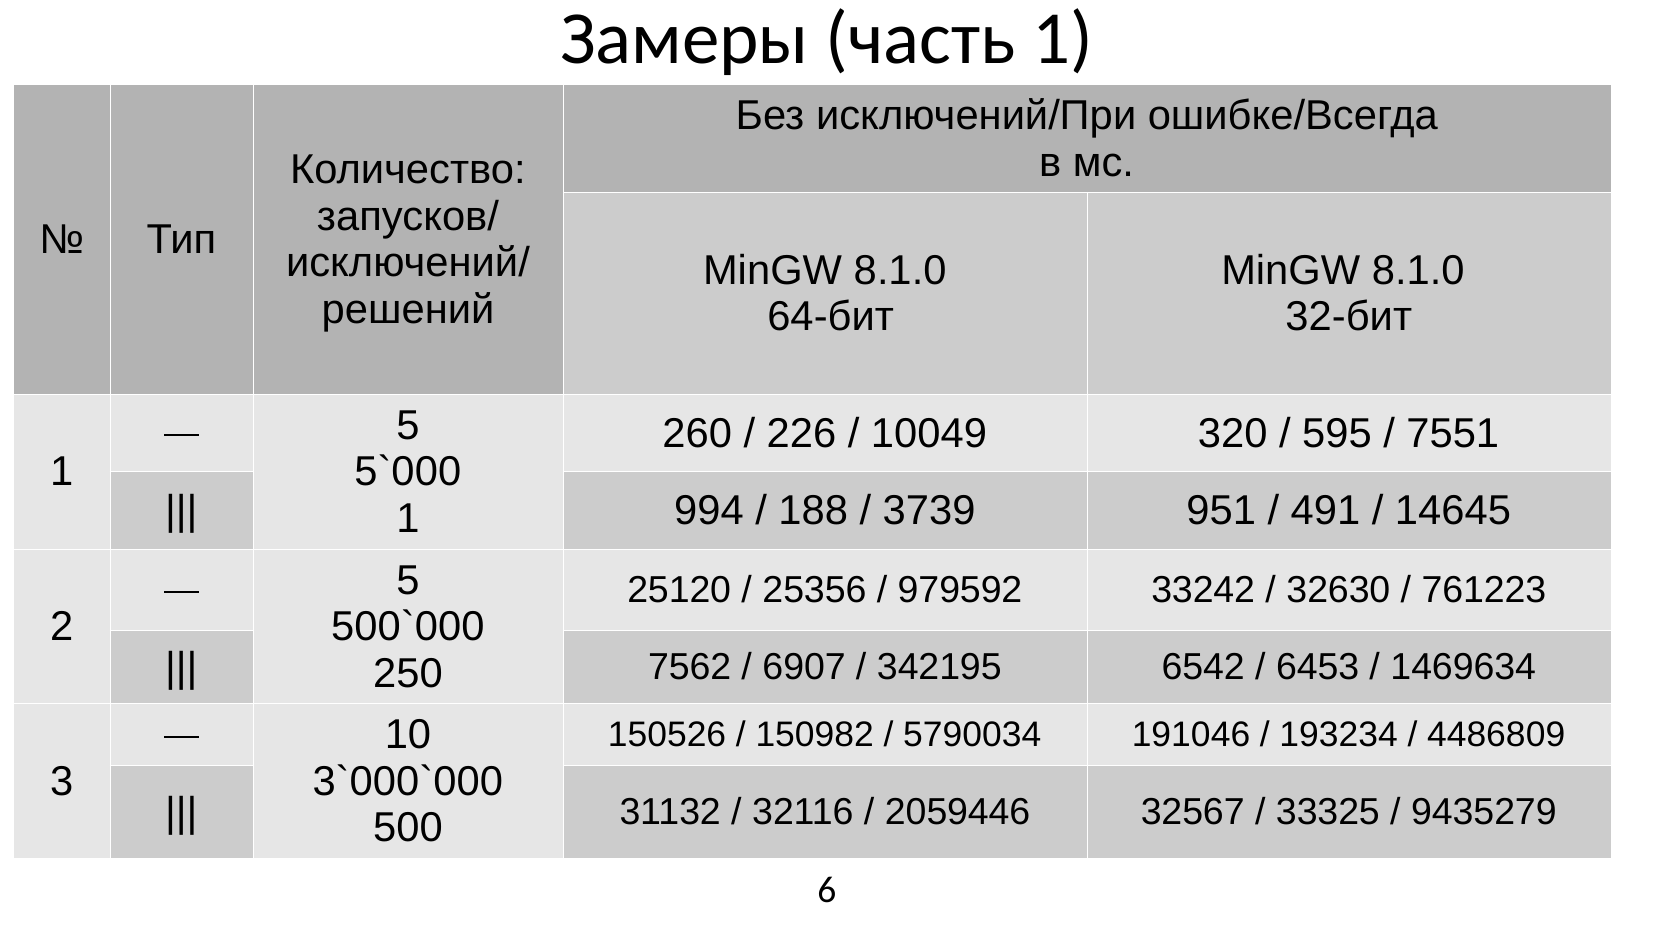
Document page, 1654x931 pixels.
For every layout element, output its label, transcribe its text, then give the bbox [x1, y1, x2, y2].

table_cell 5 500`000 250 [254, 550, 563, 703]
table_cell 150526 / 150982 / 5790034 [564, 704, 1087, 765]
table_cell 951 / 491 / 14645 [1088, 472, 1611, 549]
table_cell 191046 / 193234 / 4486809 [1088, 704, 1611, 765]
table_cell 994 / 188 / 3739 [564, 472, 1087, 549]
table_cell 260 / 226 / 10049 [564, 395, 1087, 471]
table_cell [111, 395, 253, 471]
table_cell 2 [14, 550, 110, 703]
table_cell [111, 704, 253, 765]
table_cell 33242 / 32630 / 761223 [1088, 550, 1611, 630]
table_cell ||| [111, 472, 253, 549]
table_cell 5 5`000 1 [254, 395, 563, 549]
table_cell 7562 / 6907 / 342195 [564, 631, 1087, 703]
table_cell 3 [14, 704, 110, 858]
table_cell 31132 / 32116 / 2059446 [564, 766, 1087, 858]
title Замеры (часть 1) [0, 0, 1654, 89]
table_cell 32567 / 33325 / 9435279 [1088, 766, 1611, 858]
table_cell 320 / 595 / 7551 [1088, 395, 1611, 471]
table_cell 6542 / 6453 / 1469634 [1088, 631, 1611, 703]
table_cell ||| [111, 766, 253, 858]
table_header Тип [111, 85, 253, 394]
table_header Количество: запусков/ исключений/ решений [254, 85, 563, 394]
table_header Без исключений/При ошибке/Всегда в мс. [564, 85, 1611, 192]
table_cell MinGW 8.1.0 32-бит [1088, 193, 1611, 394]
table_cell [111, 550, 253, 630]
table_cell 10 3`000`000 500 [254, 704, 563, 858]
table_cell 25120 / 25356 / 979592 [564, 550, 1087, 630]
table_cell 1 [14, 395, 110, 549]
table_cell MinGW 8.1.0 64-бит [564, 193, 1087, 394]
table_cell ||| [111, 631, 253, 703]
table_header № [14, 85, 110, 394]
